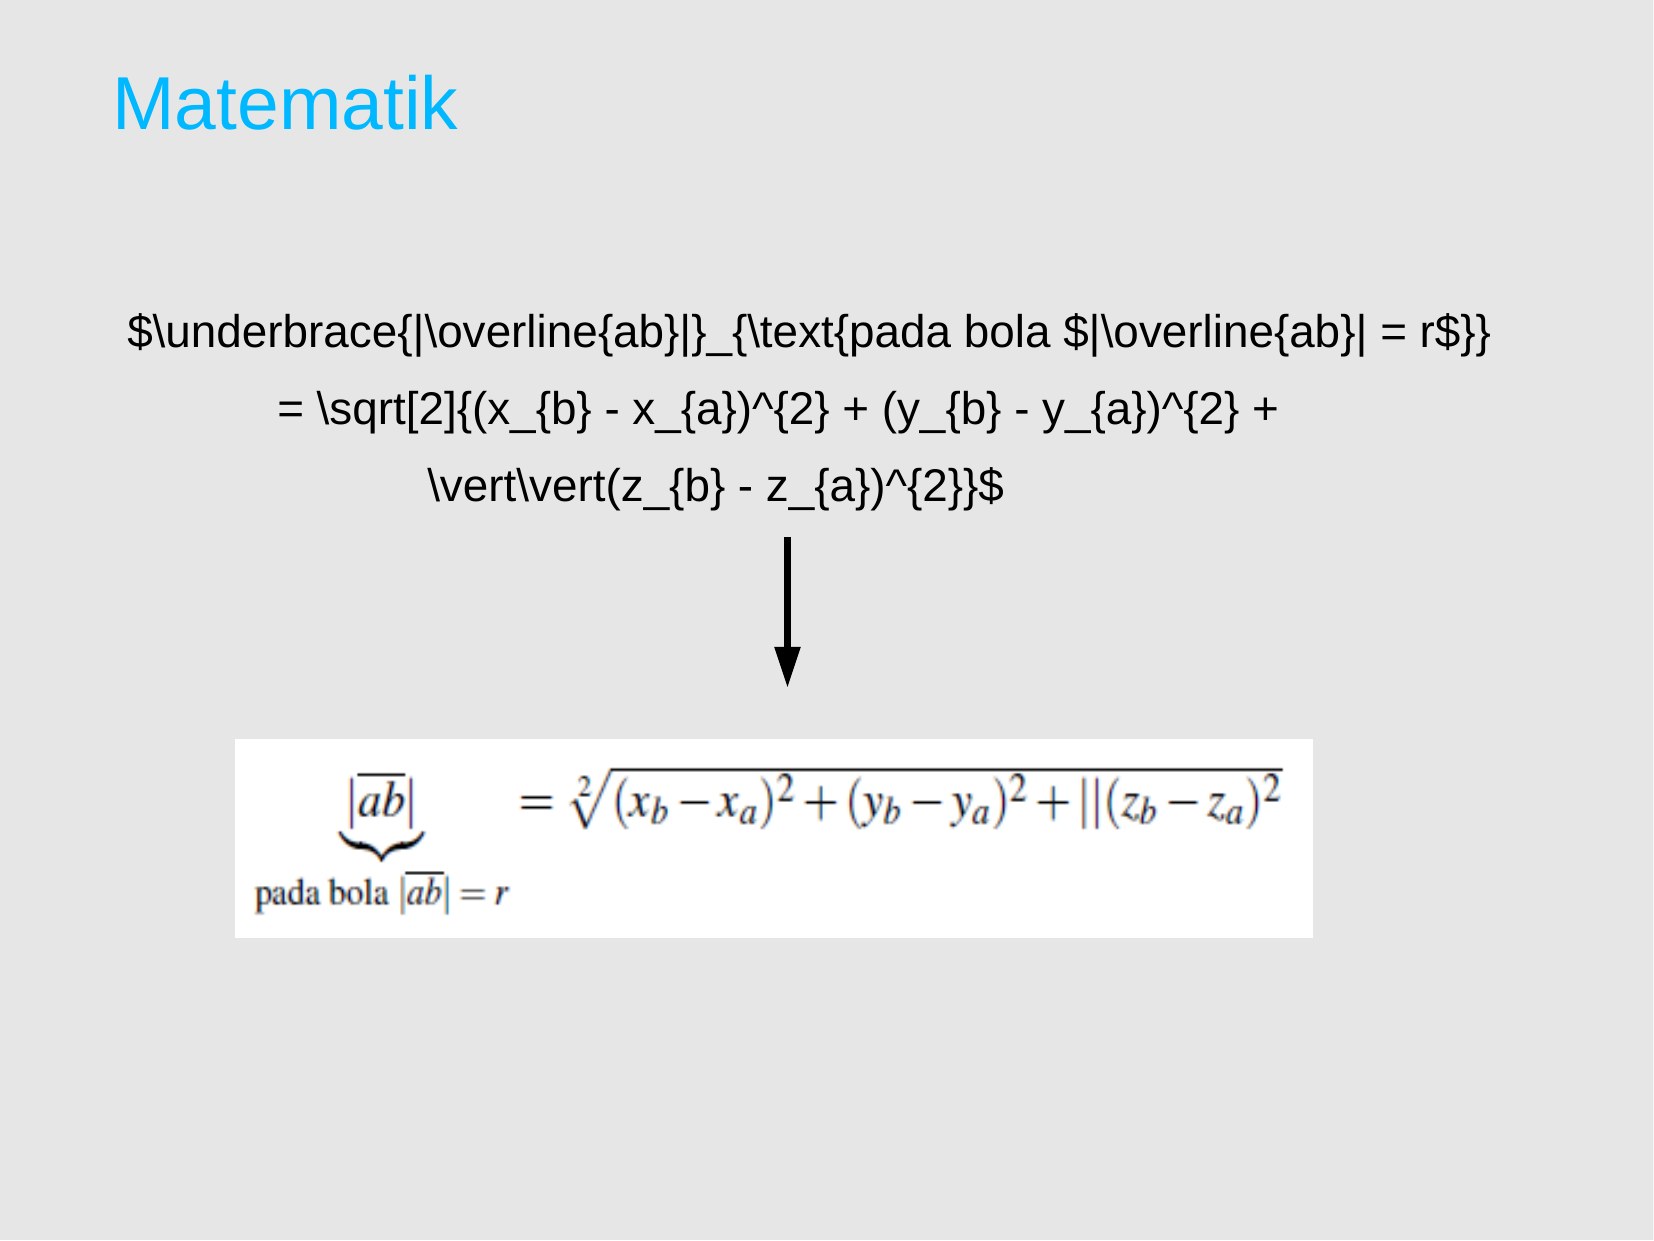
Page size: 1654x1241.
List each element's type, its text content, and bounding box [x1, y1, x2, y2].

text_box $\underbrace{|\overline{ab}|}_{\text{pada bola $|\overline{ab}| = r$}} = \sqrt[2]{(x_{b} - x_{a})^{2} + (y_{b} - y_{a})^{2} + \vert\vert(z_{b} - z_{a})^{2}}$ [112, 273, 1576, 493]
picture [235, 739, 1313, 938]
title Matematik [112, 56, 1571, 151]
